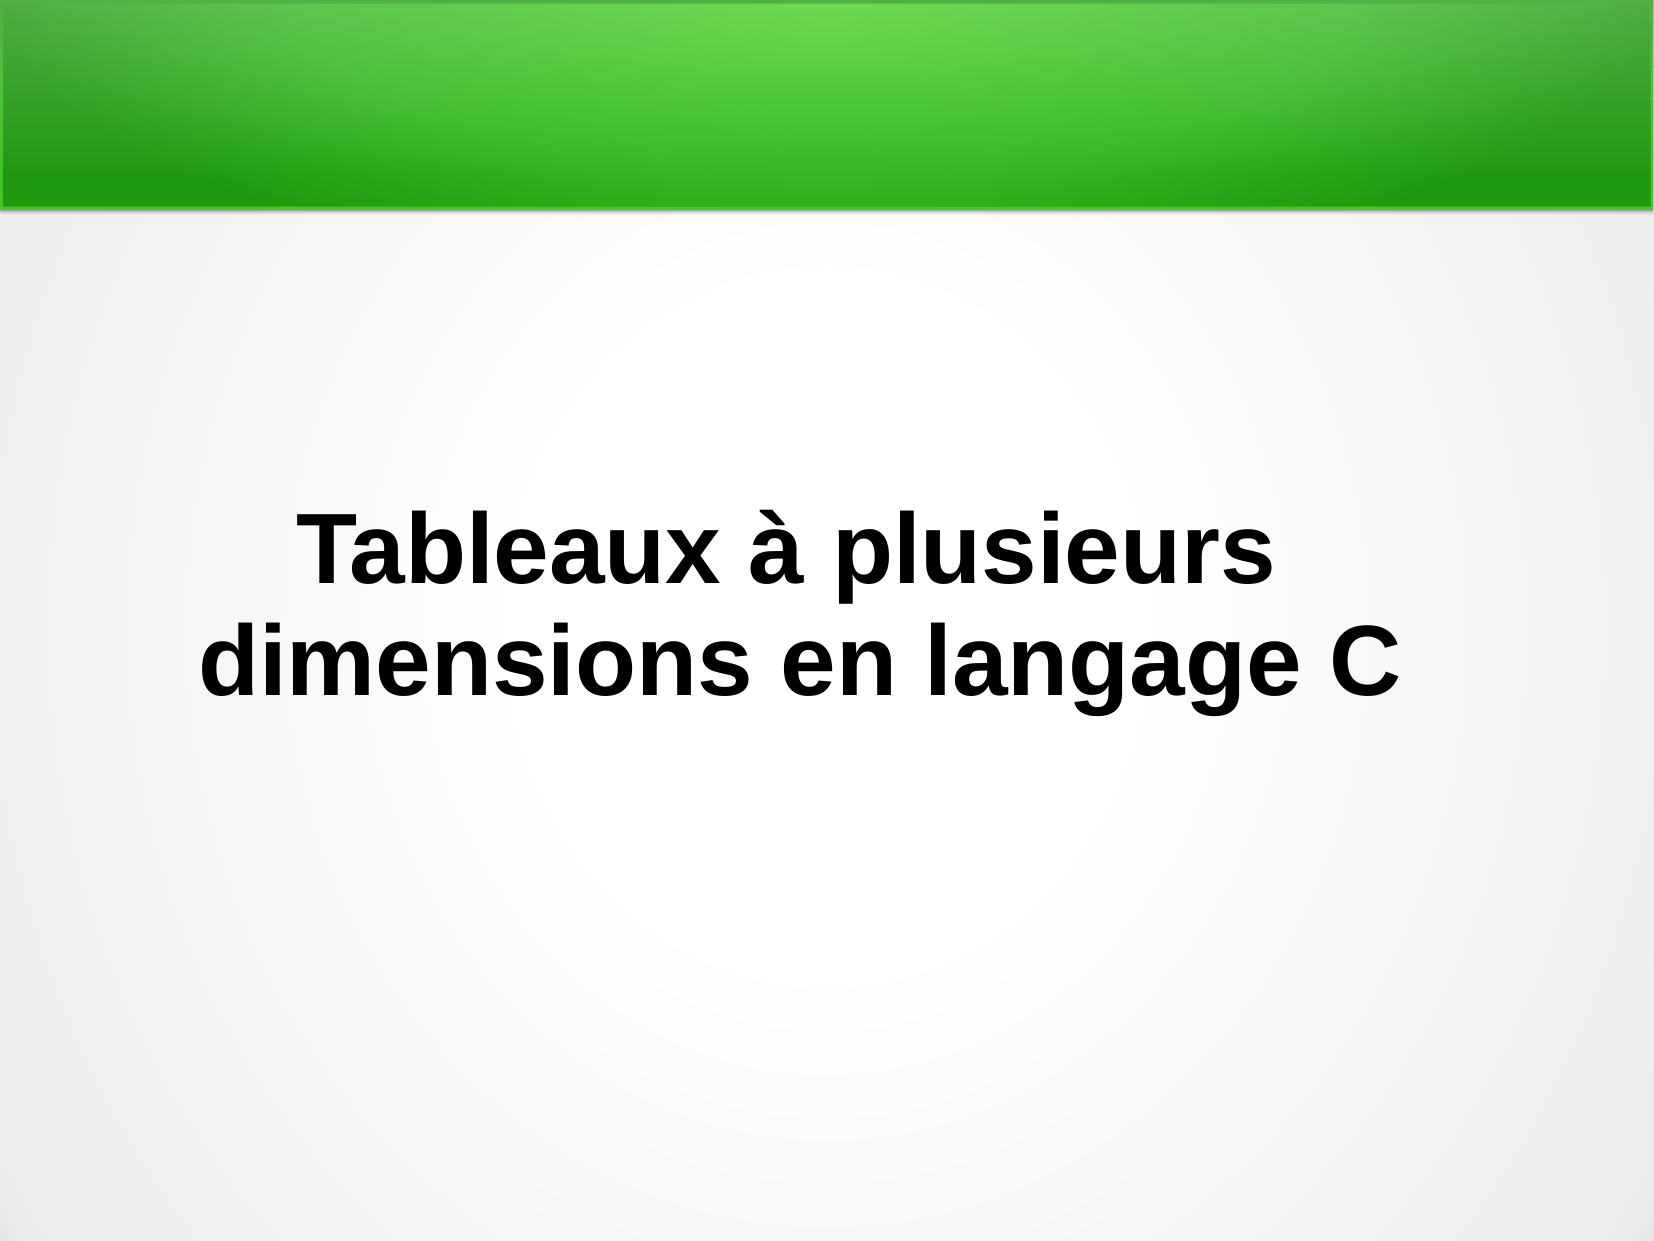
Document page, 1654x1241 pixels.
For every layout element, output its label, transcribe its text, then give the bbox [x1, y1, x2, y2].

subtitle Tableaux à plusieurs dimensions en langage C [183, 330, 1418, 879]
